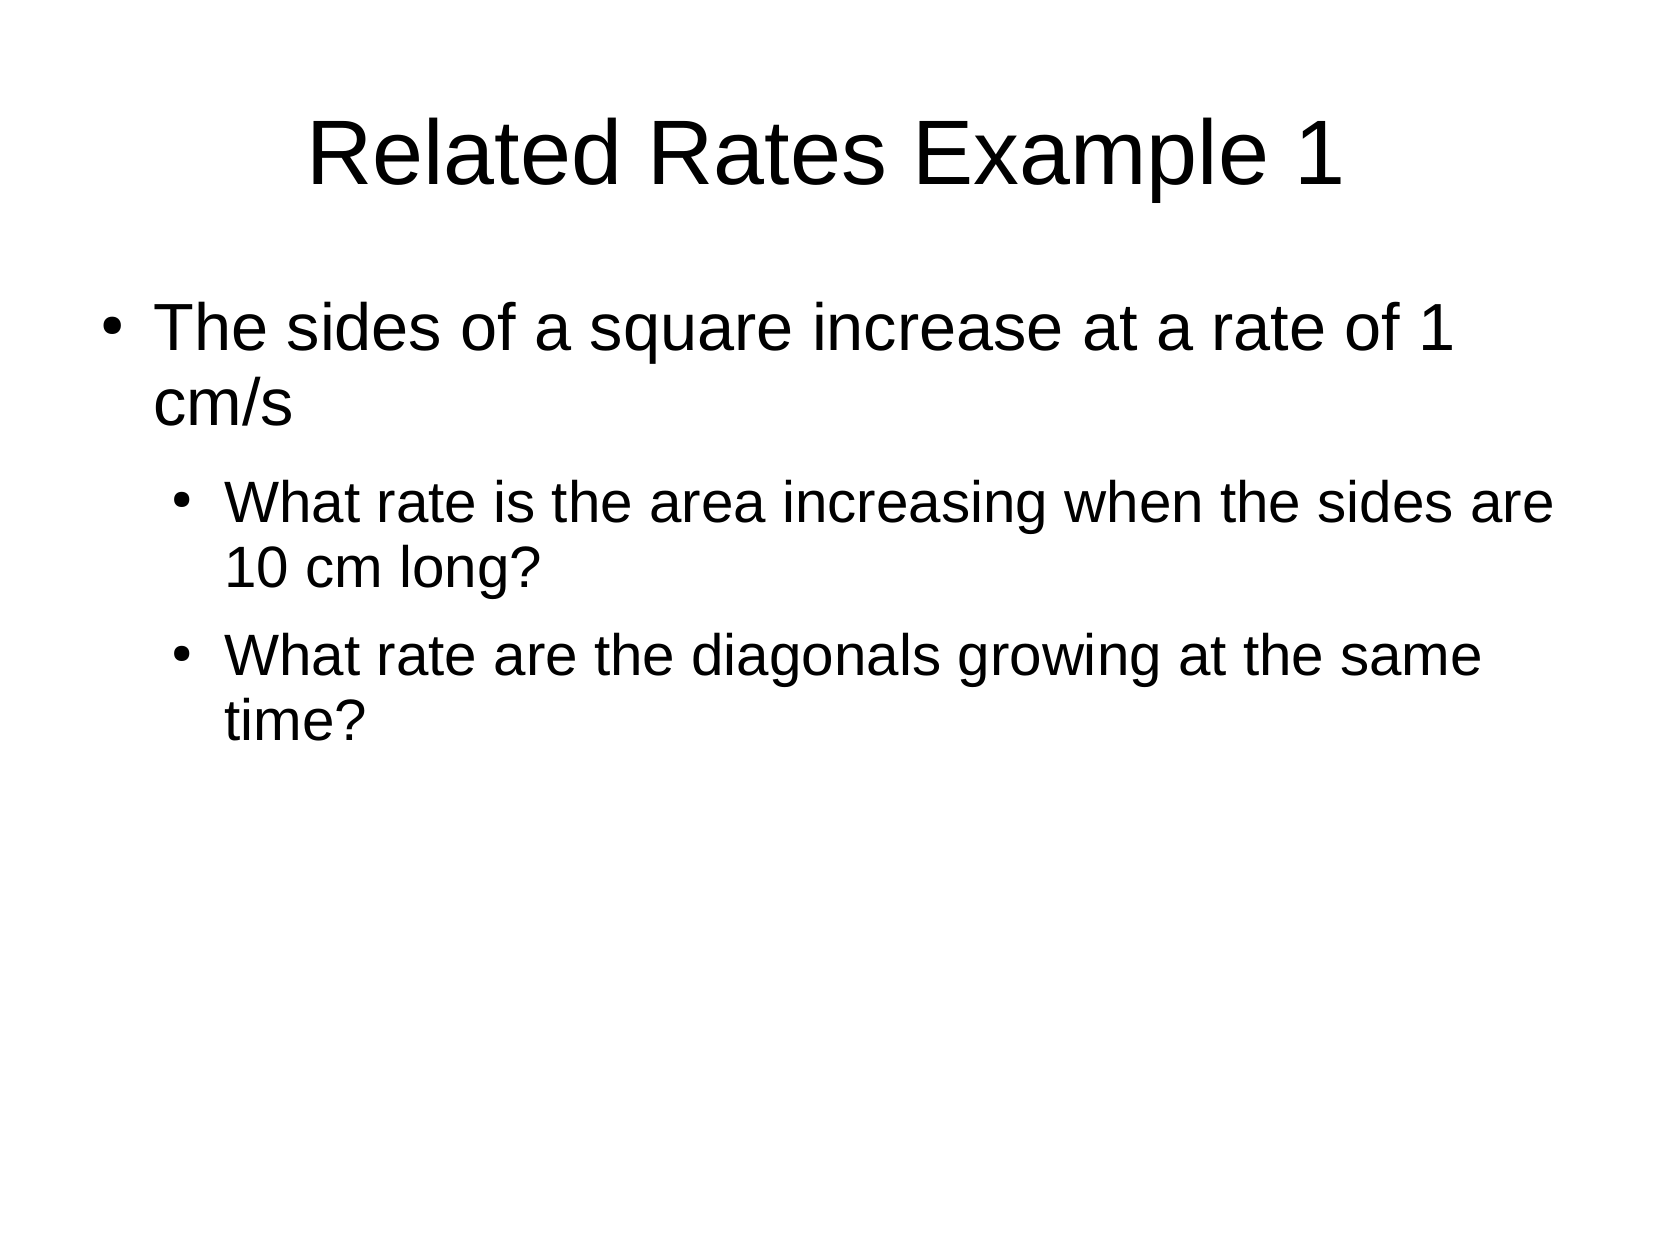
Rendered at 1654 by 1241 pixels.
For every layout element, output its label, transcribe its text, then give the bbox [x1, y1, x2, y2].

title Related Rates Example 1 [82, 49, 1571, 257]
list The sides of a square increase at a rate of 1 cm/s What rate is the area increasing when the sides are 10 cm long? What rate are the diagonals growing at the same time? [82, 290, 1571, 1109]
